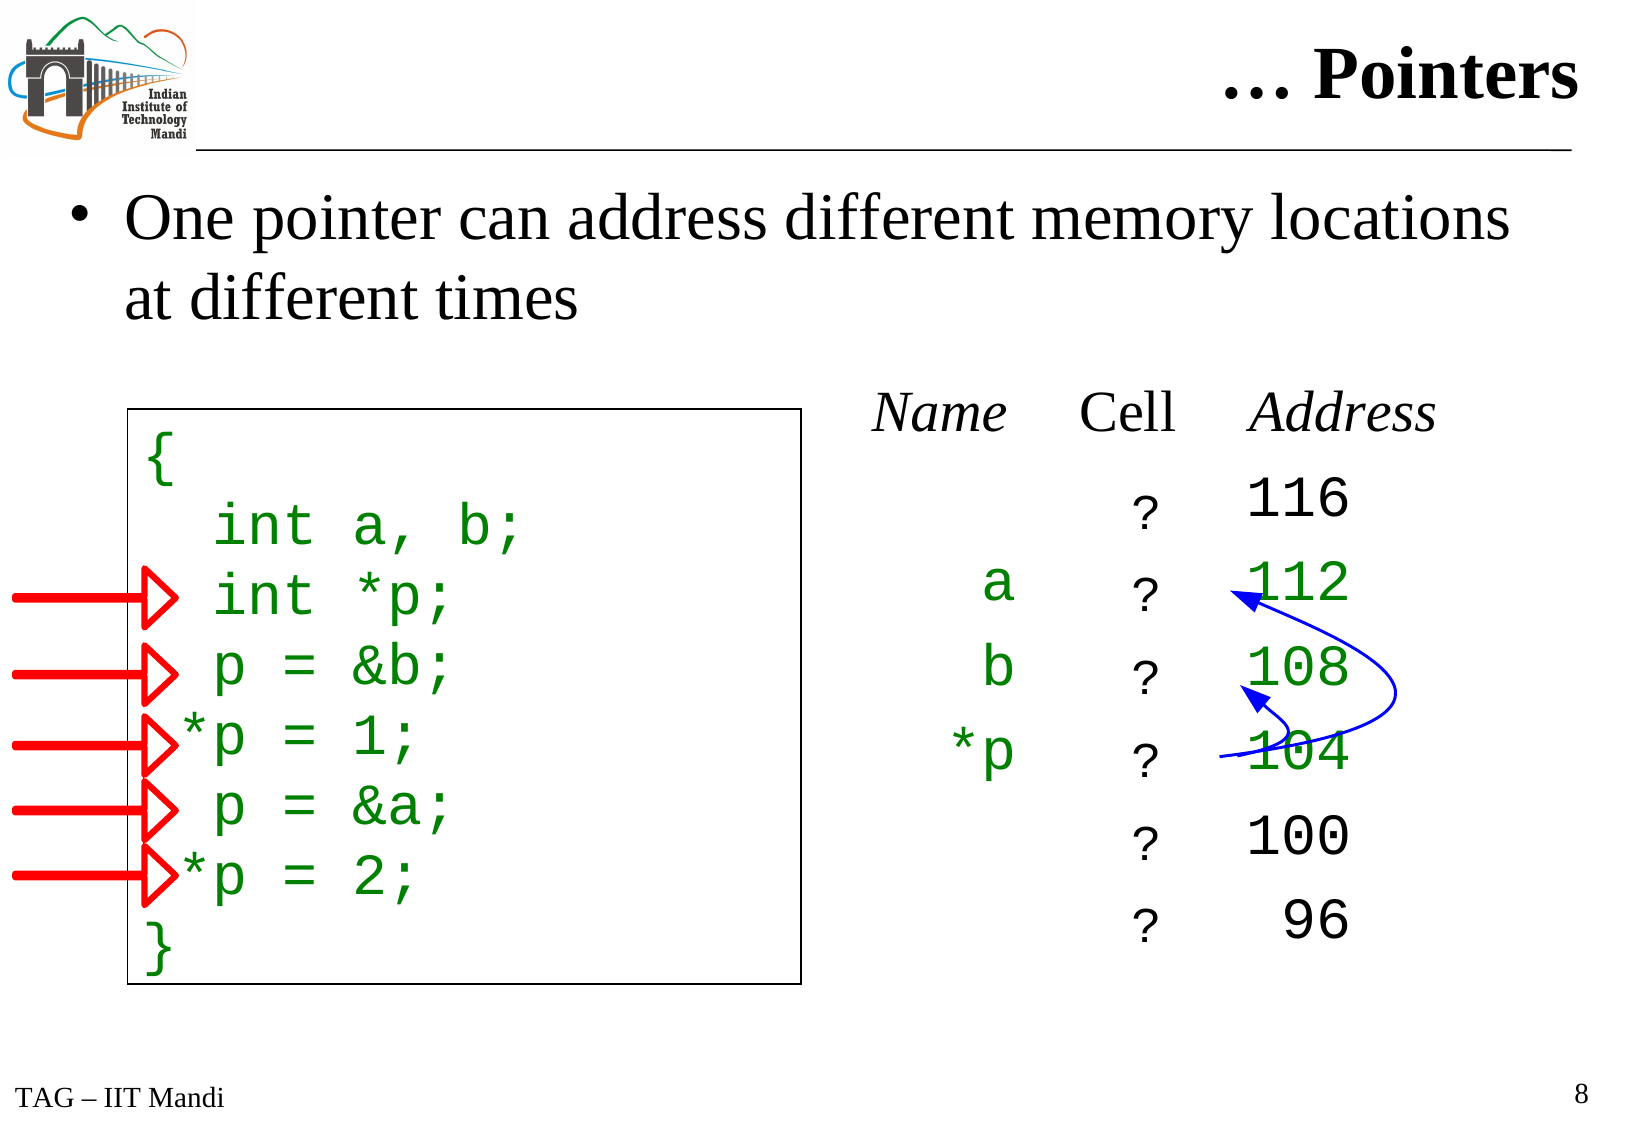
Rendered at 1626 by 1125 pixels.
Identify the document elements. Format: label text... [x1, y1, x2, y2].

table_cell ? [1058, 720, 1235, 802]
table_cell ? [1058, 637, 1235, 720]
table_cell ? [1058, 802, 1235, 885]
title … Pointers [139, 0, 1581, 138]
list One pointer can address different memory locations at different times [68, 172, 1557, 362]
picture [1, 0, 196, 156]
table_cell ? [1058, 554, 1235, 637]
table_header ? [1058, 472, 1235, 554]
text_box { int a, b; int *p; p = &b; *p = 1; p = &a; *p = 2; } [127, 408, 801, 985]
text_box Name Cell Address 116 a 112 b 108 *p 104 100 96 [871, 373, 1582, 1012]
table_cell ? [1058, 885, 1235, 988]
